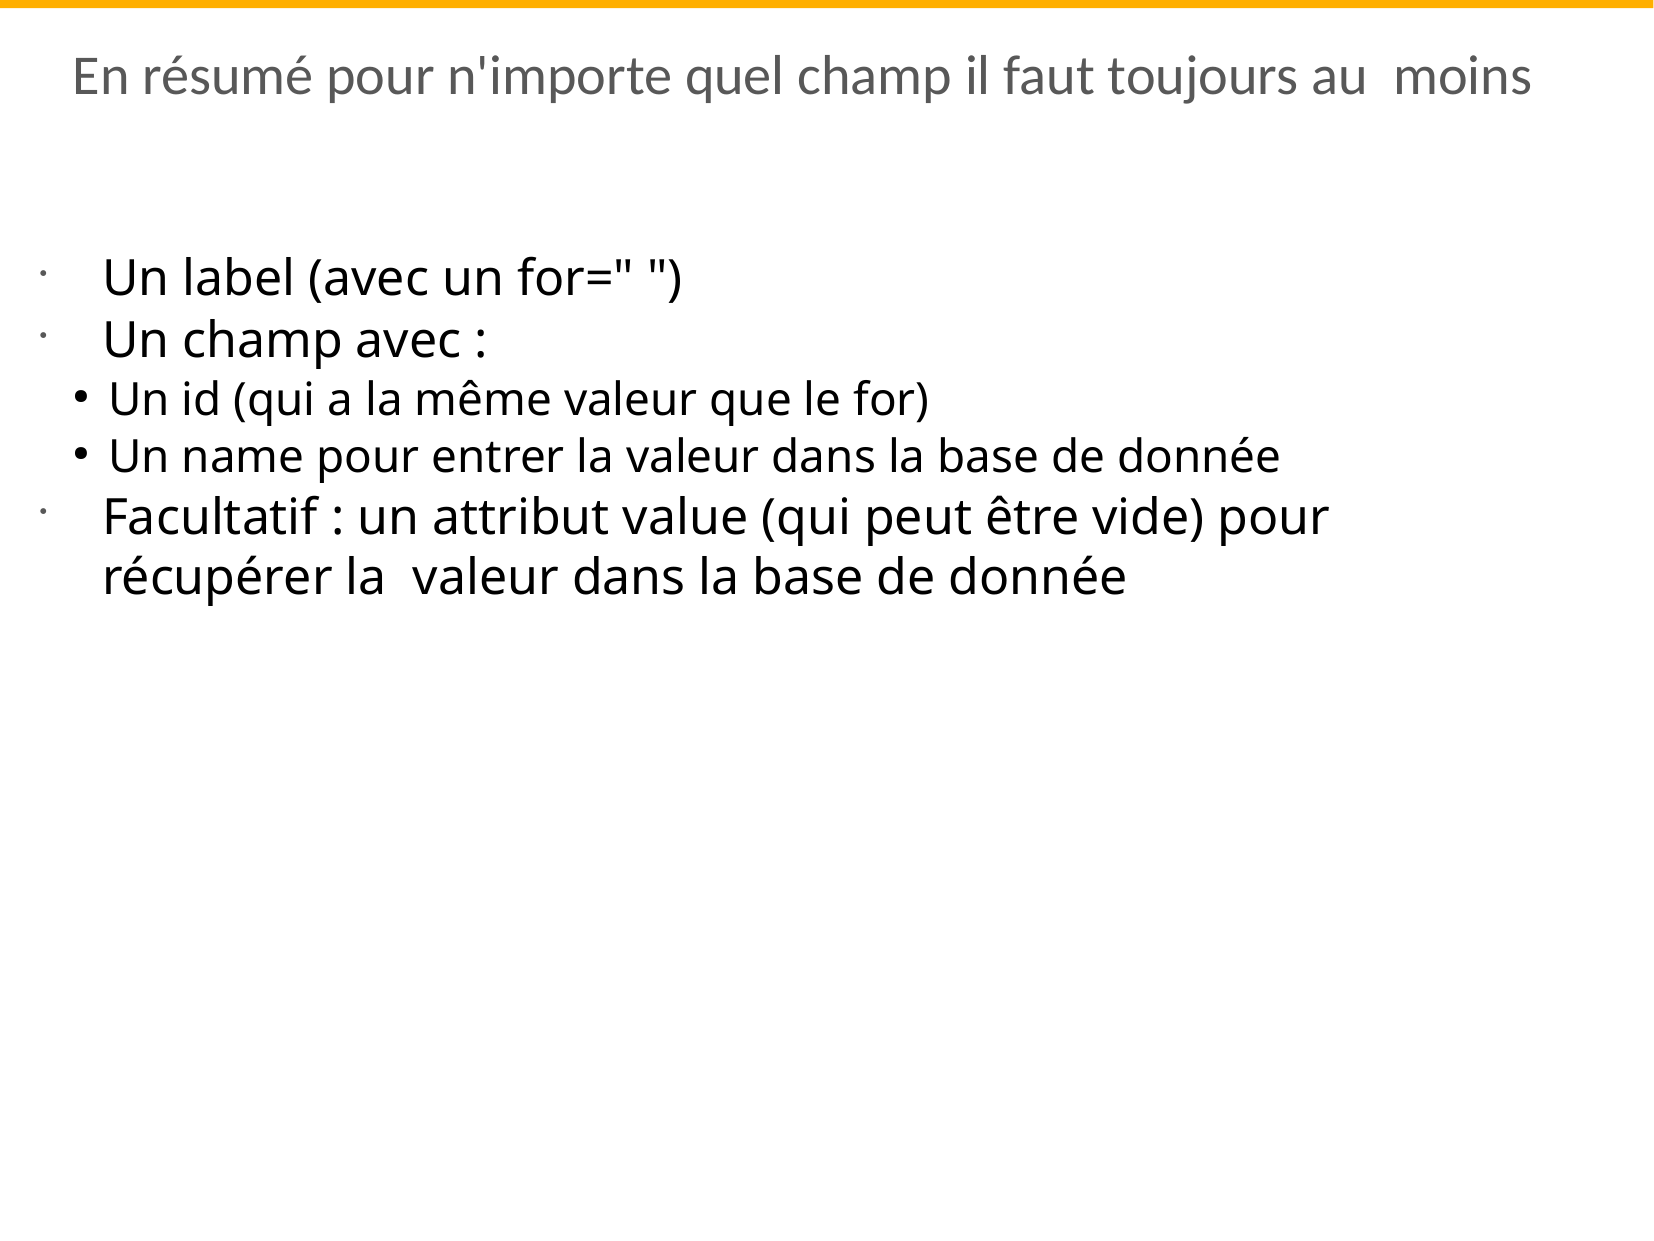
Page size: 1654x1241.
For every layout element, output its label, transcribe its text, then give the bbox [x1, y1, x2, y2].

text_box Un label (avec un for=" ") Un champ avec : Un id (qui a la même valeur que le for) Un name pour entrer la valeur dans la base de donnée Facultatif : un attribut value (qui peut être vide) pour récupérer la valeur dans la base de donnée [37, 243, 1532, 605]
title En résumé pour n'importe quel champ il faut toujours au moins [70, 31, 1591, 246]
